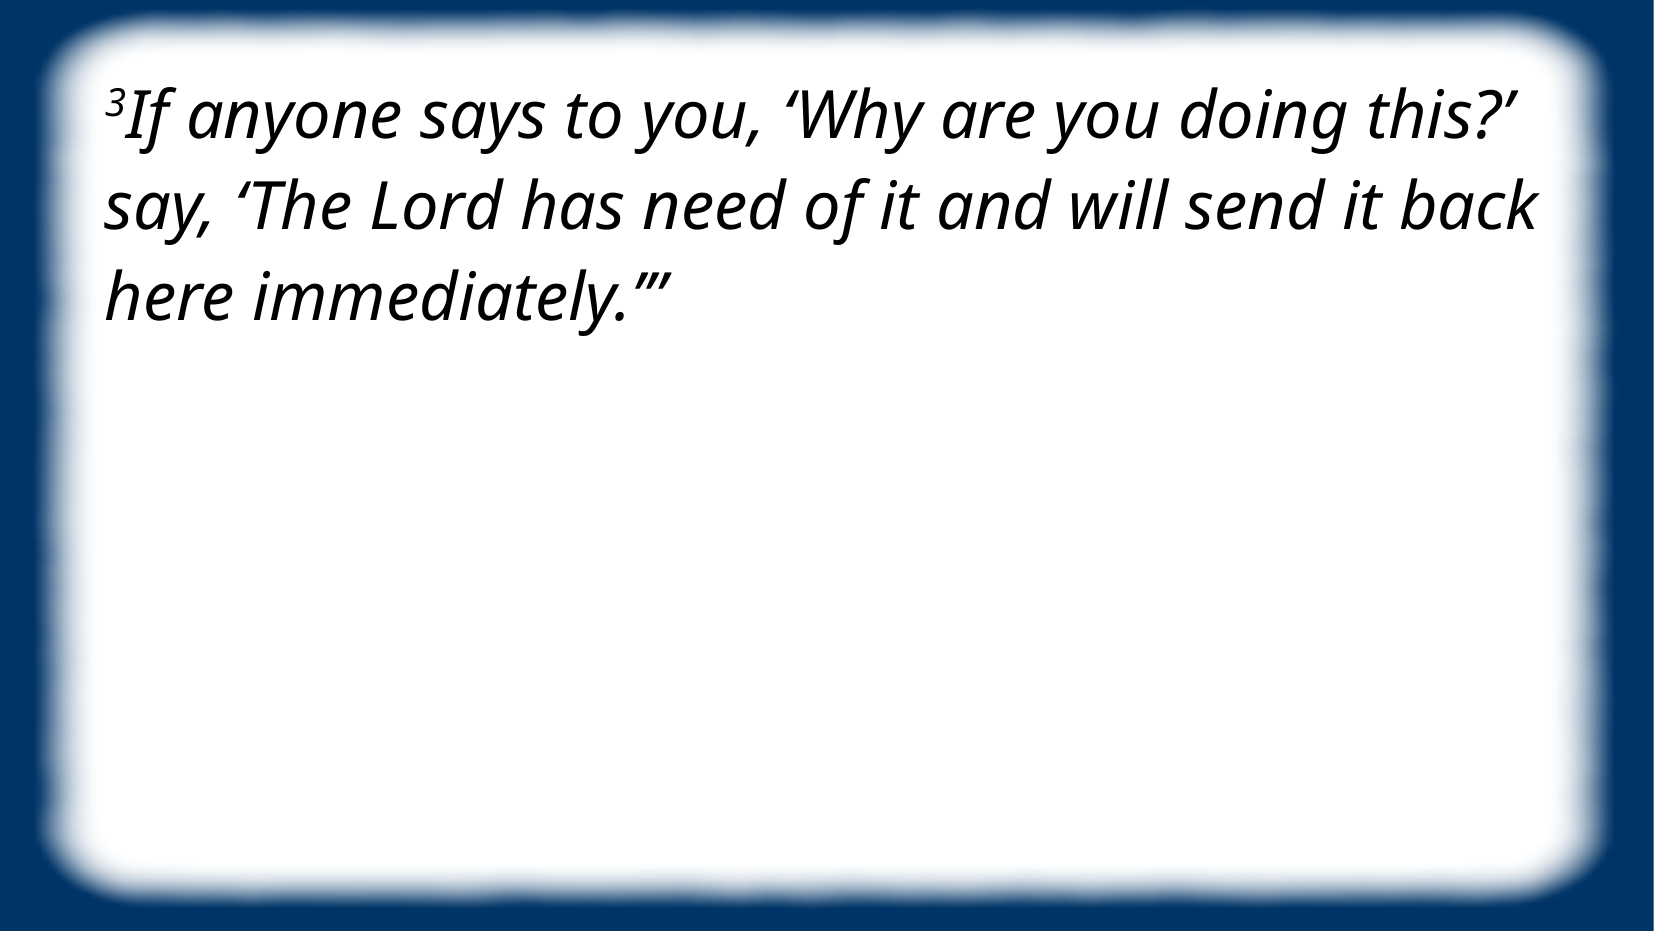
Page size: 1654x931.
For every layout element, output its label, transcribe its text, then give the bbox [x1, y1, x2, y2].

picture [0, 0, 1654, 931]
text_box 3If anyone says to you, ‘Why are you doing this?’ say, ‘The Lord has need of it and will send it back here immediately.’” [90, 60, 1561, 374]
